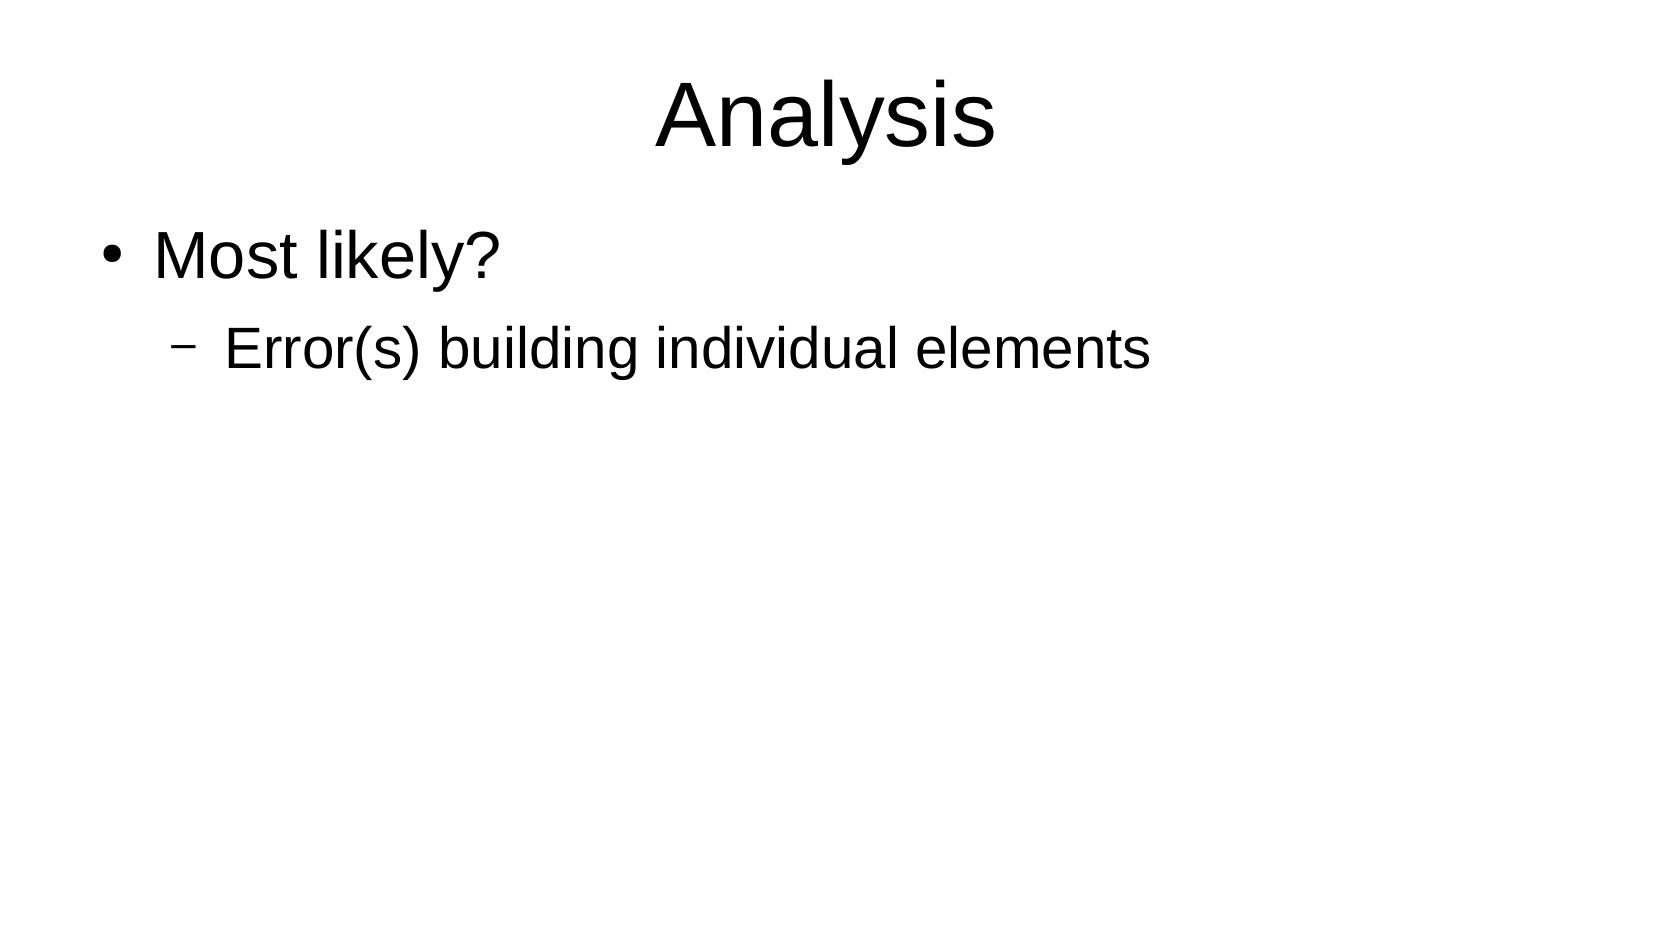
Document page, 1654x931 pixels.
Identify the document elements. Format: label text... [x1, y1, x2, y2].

list Most likely? Error(s) building individual elements [82, 217, 1571, 758]
title Analysis [82, 37, 1571, 193]
